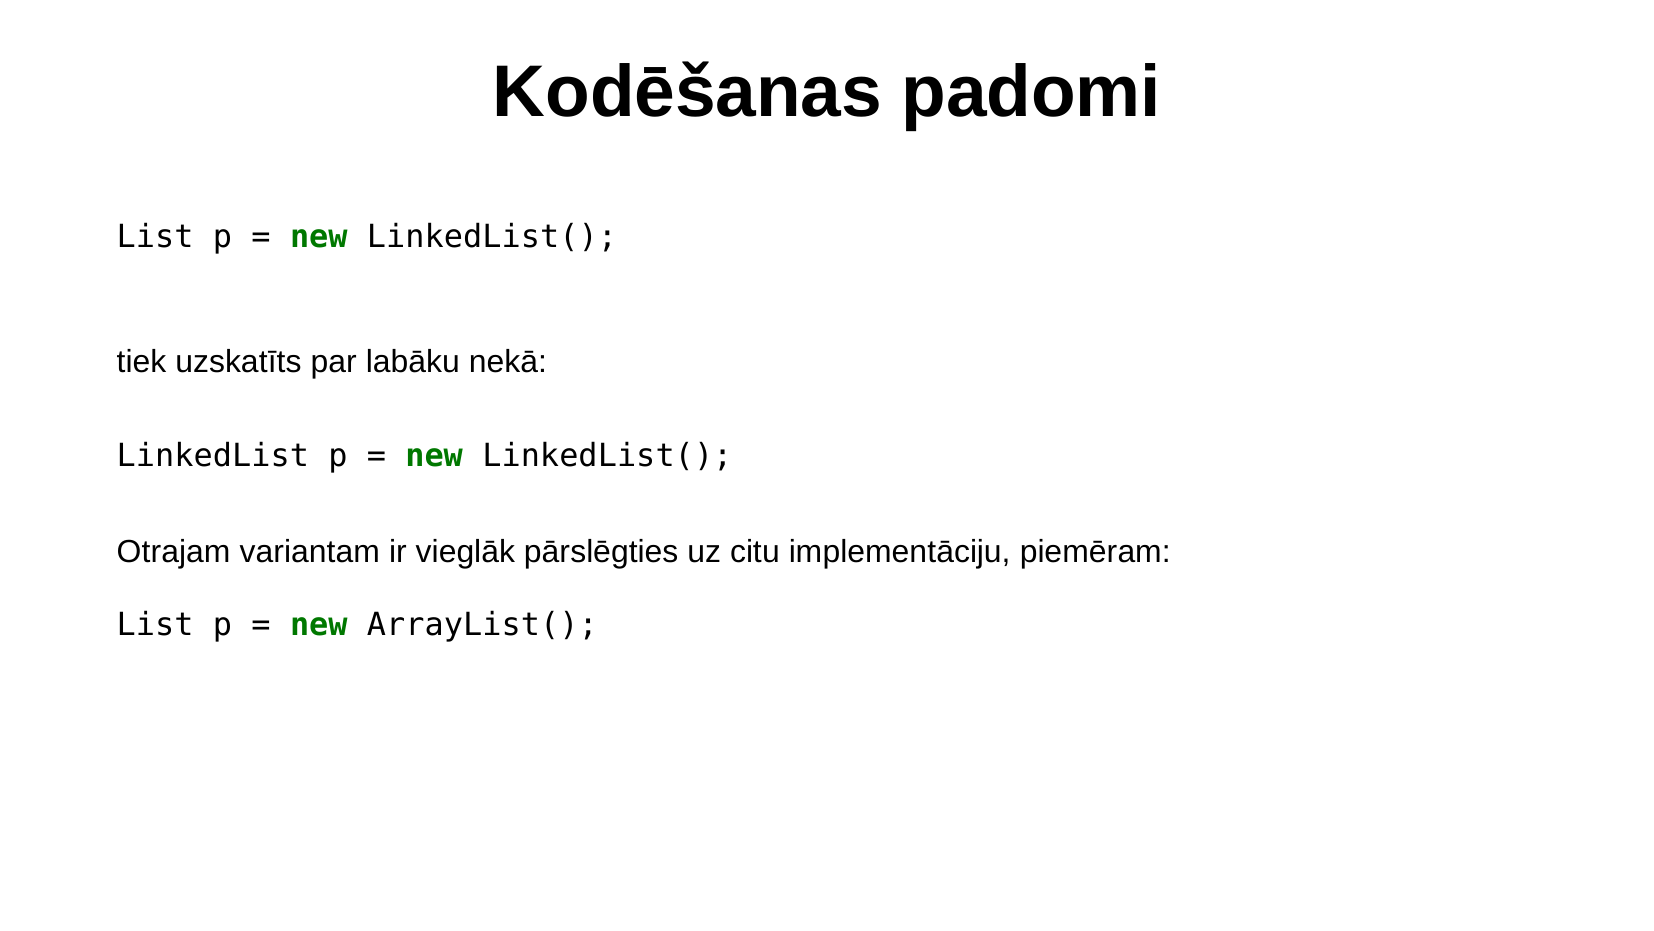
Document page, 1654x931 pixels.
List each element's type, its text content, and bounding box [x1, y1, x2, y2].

title Kodēšanas padomi [82, 37, 1571, 147]
list List p = new LinkedList(); tiek uzskatīts par labāku nekā: LinkedList p = new LinkedList(); Otrajam variantam ir vieglāk pārslēgties uz citu implementāciju, piemēram: List p = new ArrayList(); [82, 217, 1538, 758]
